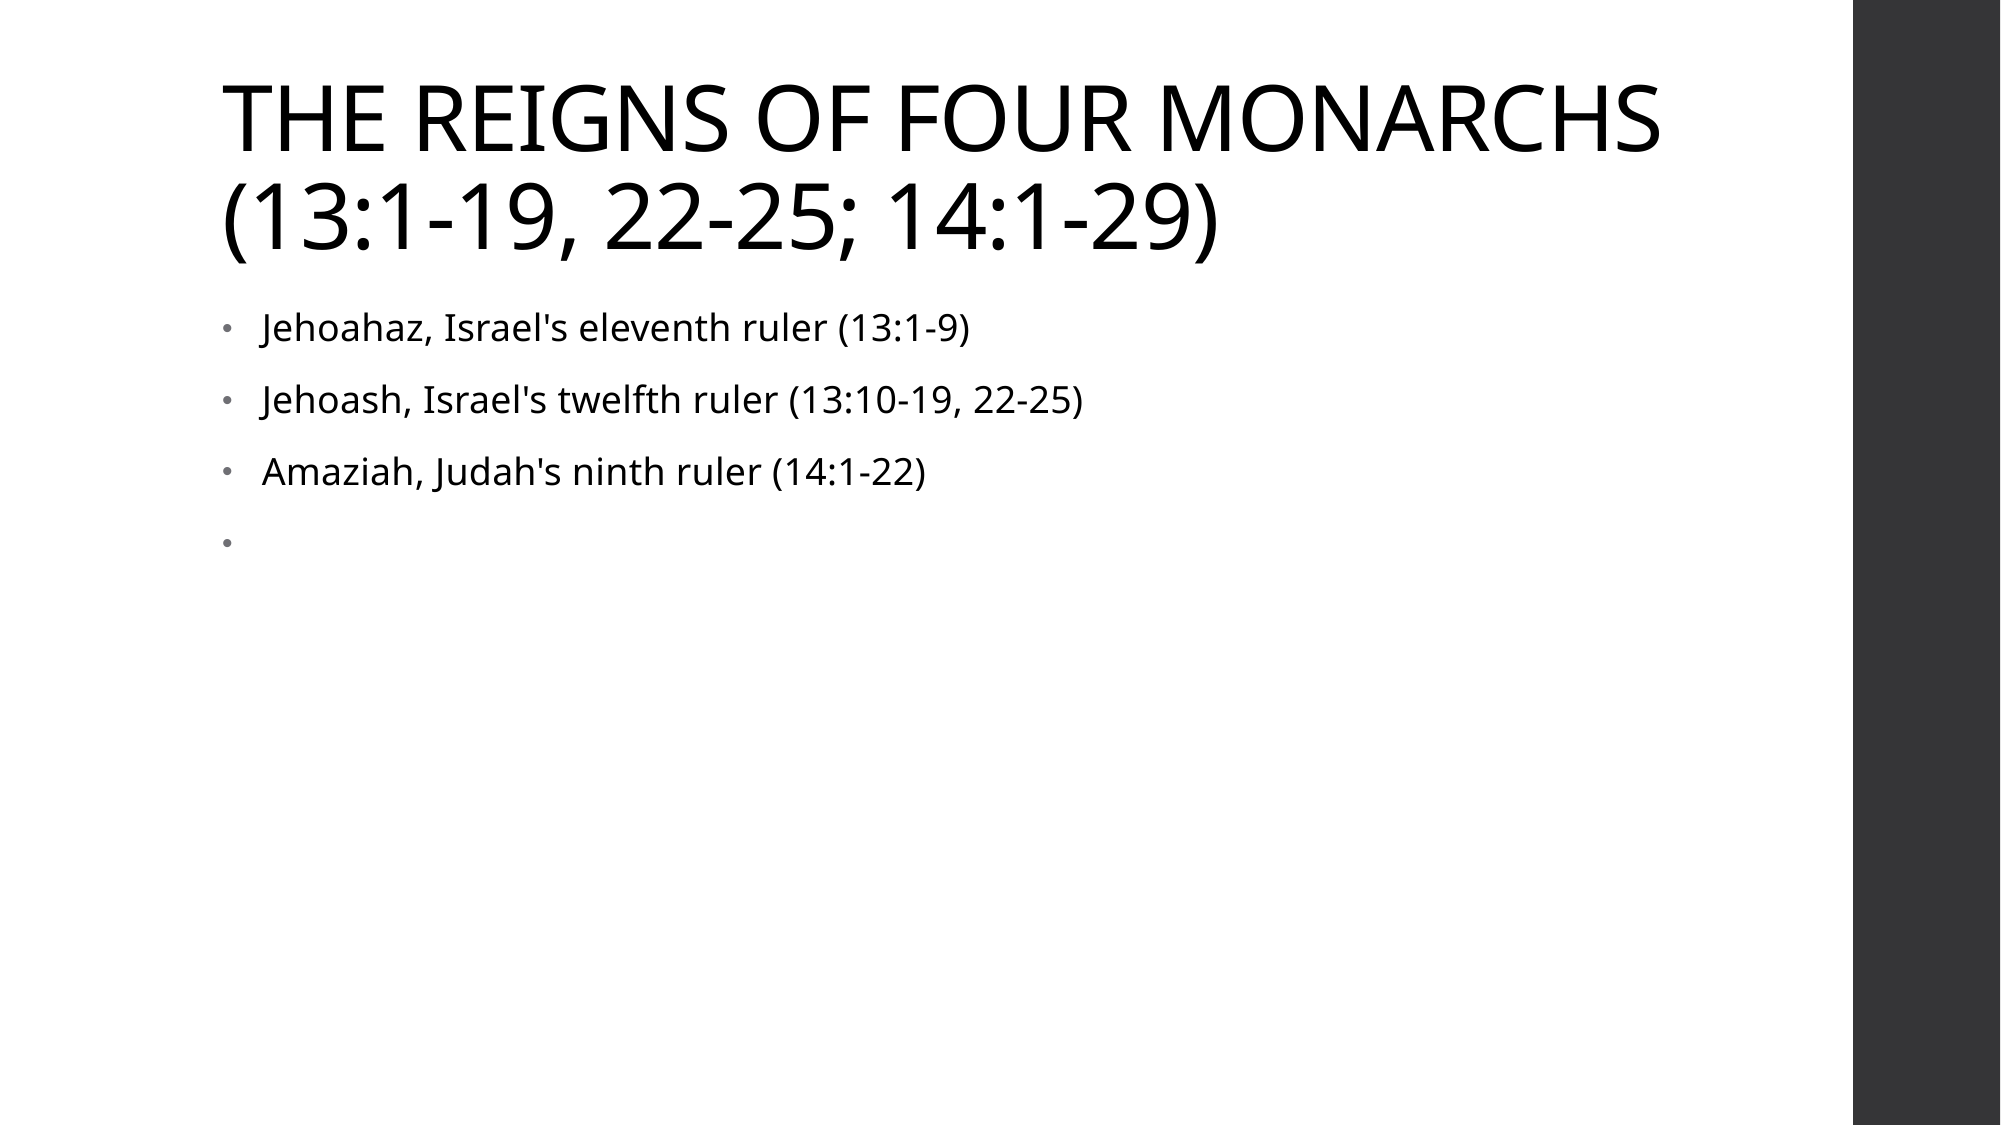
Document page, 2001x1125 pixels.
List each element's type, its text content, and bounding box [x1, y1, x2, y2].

list Jehoahaz, Israel's eleventh ruler (13:1-9) Jehoash, Israel's twelfth ruler (13:10-19, 22-25) Amaziah, Judah's ninth ruler (14:1-22) [206, 299, 1617, 1014]
title THE REIGNS OF FOUR MONARCHS (13:1-19, 22-25; 14:1-29) [206, 60, 1797, 278]
